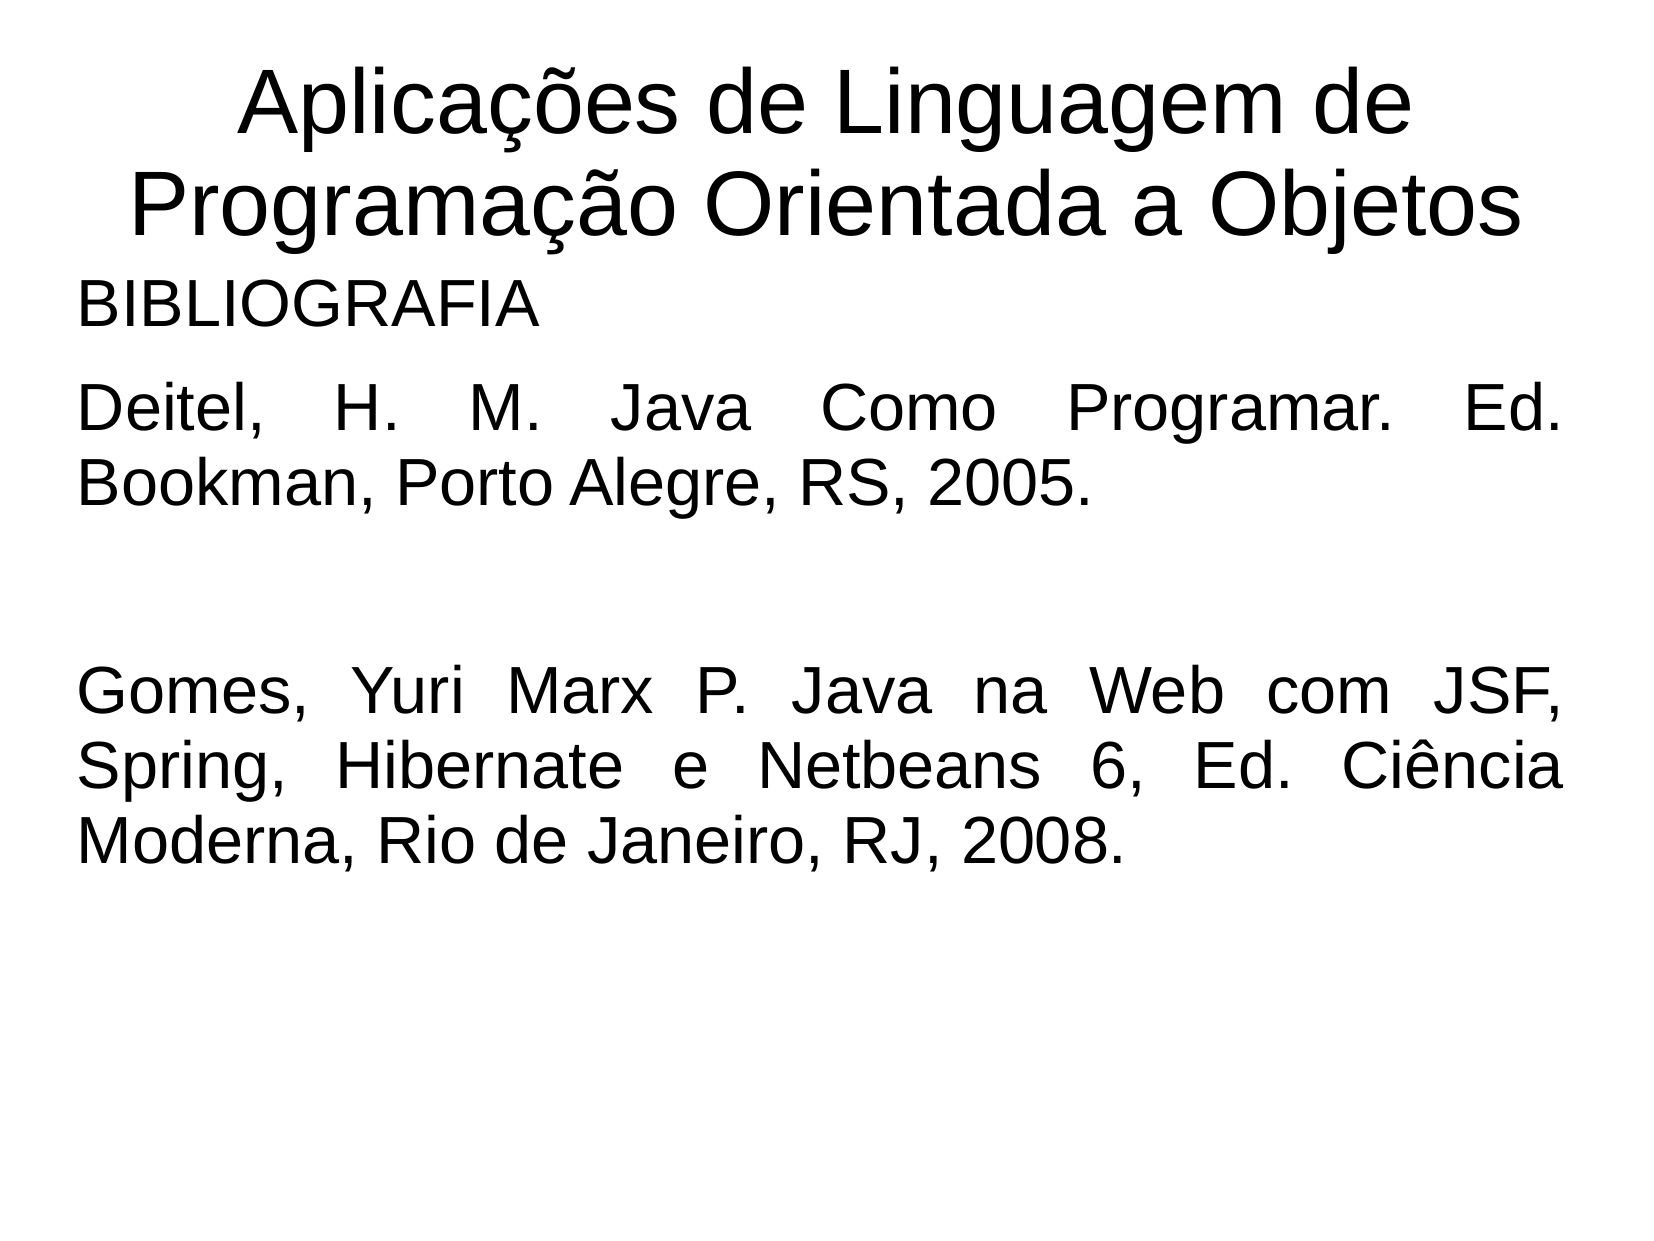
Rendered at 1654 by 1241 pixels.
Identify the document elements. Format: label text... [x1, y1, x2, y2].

list BIBLIOGRAFIA Deitel, H. M. Java Como Programar. Ed. Bookman, Porto Alegre, RS, 2005. Gomes, Yuri Marx P. Java na Web com JSF, Spring, Hibernate e Netbeans 6, Ed. Ciência Moderna, Rio de Janeiro, RJ, 2008. [76, 265, 1566, 1223]
title Aplicações de Linguagem de Programação Orientada a Objetos [82, 49, 1571, 257]
